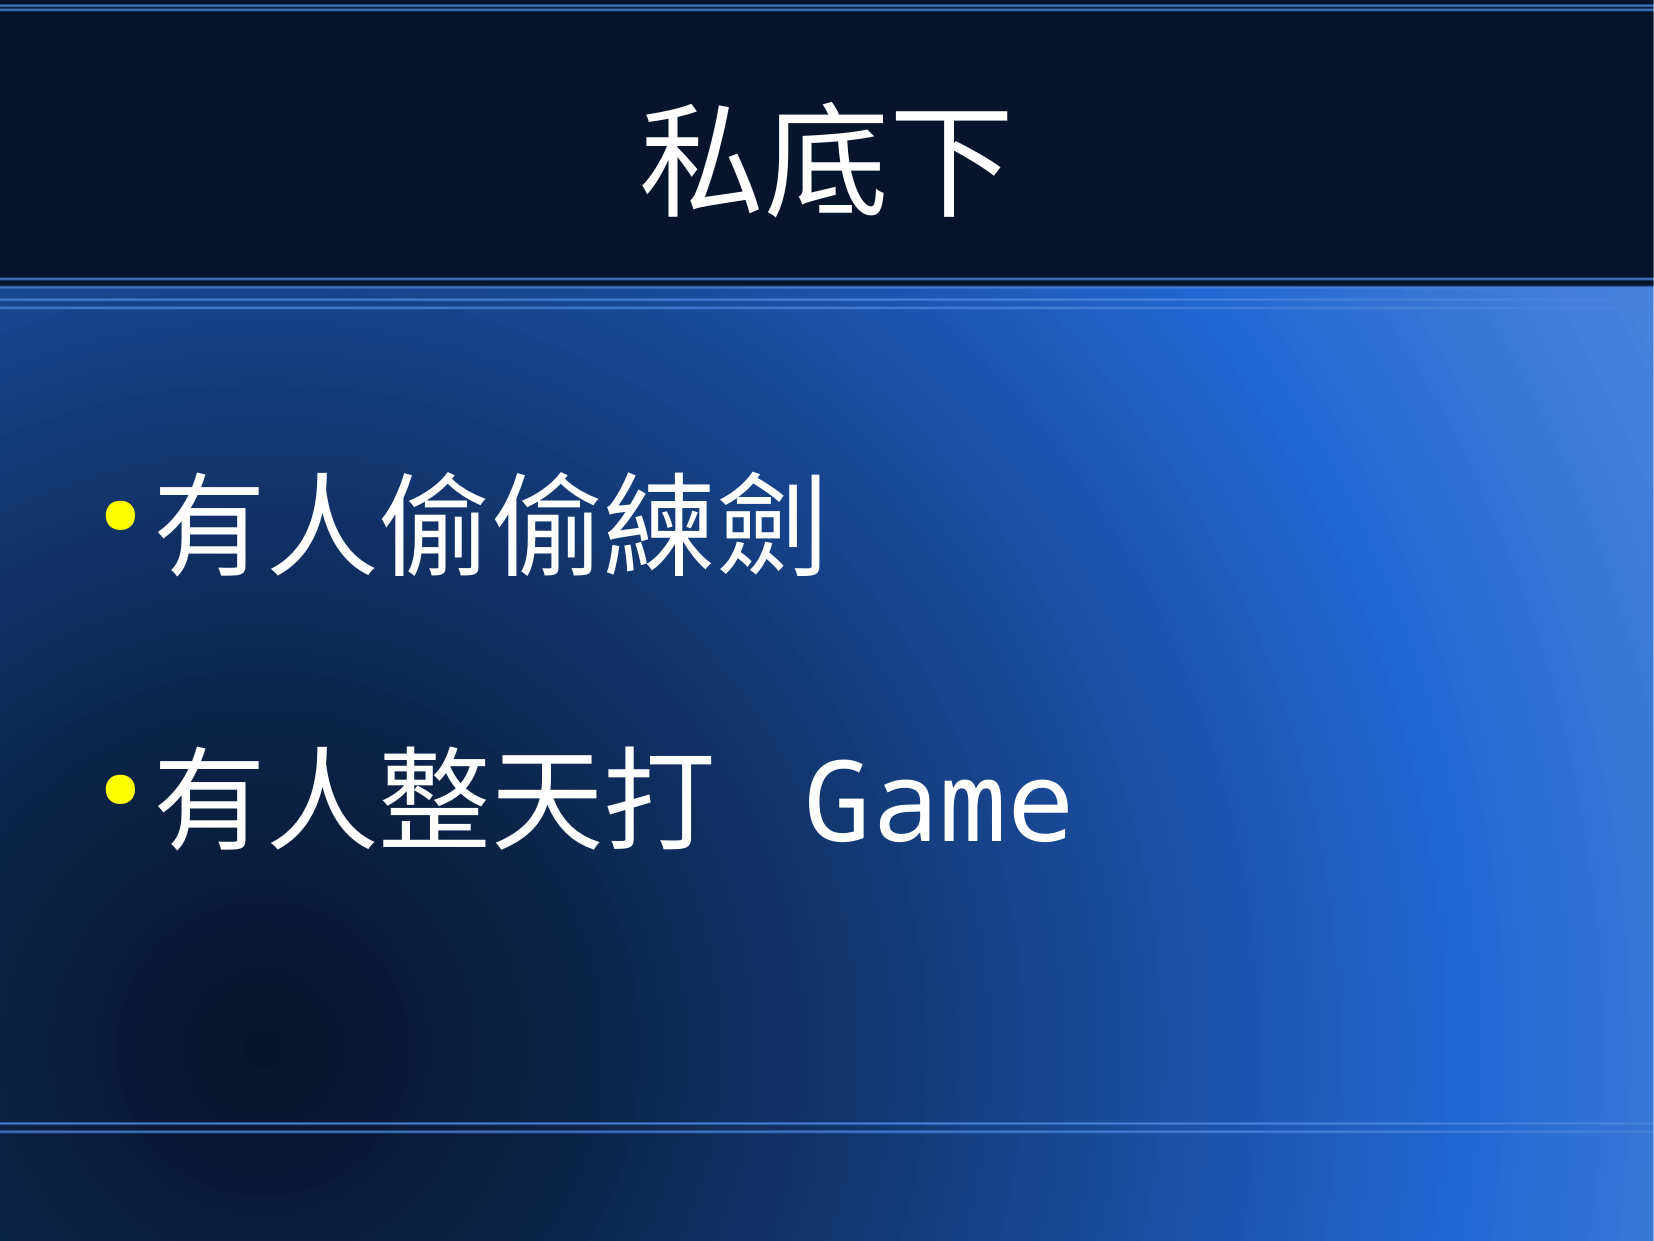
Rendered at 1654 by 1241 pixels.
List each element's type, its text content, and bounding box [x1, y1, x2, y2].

list 有人偷偷練劍 有人整天打 Game [82, 355, 1571, 1241]
title 私底下 [82, 49, 1571, 257]
picture [0, 0, 1654, 1241]
